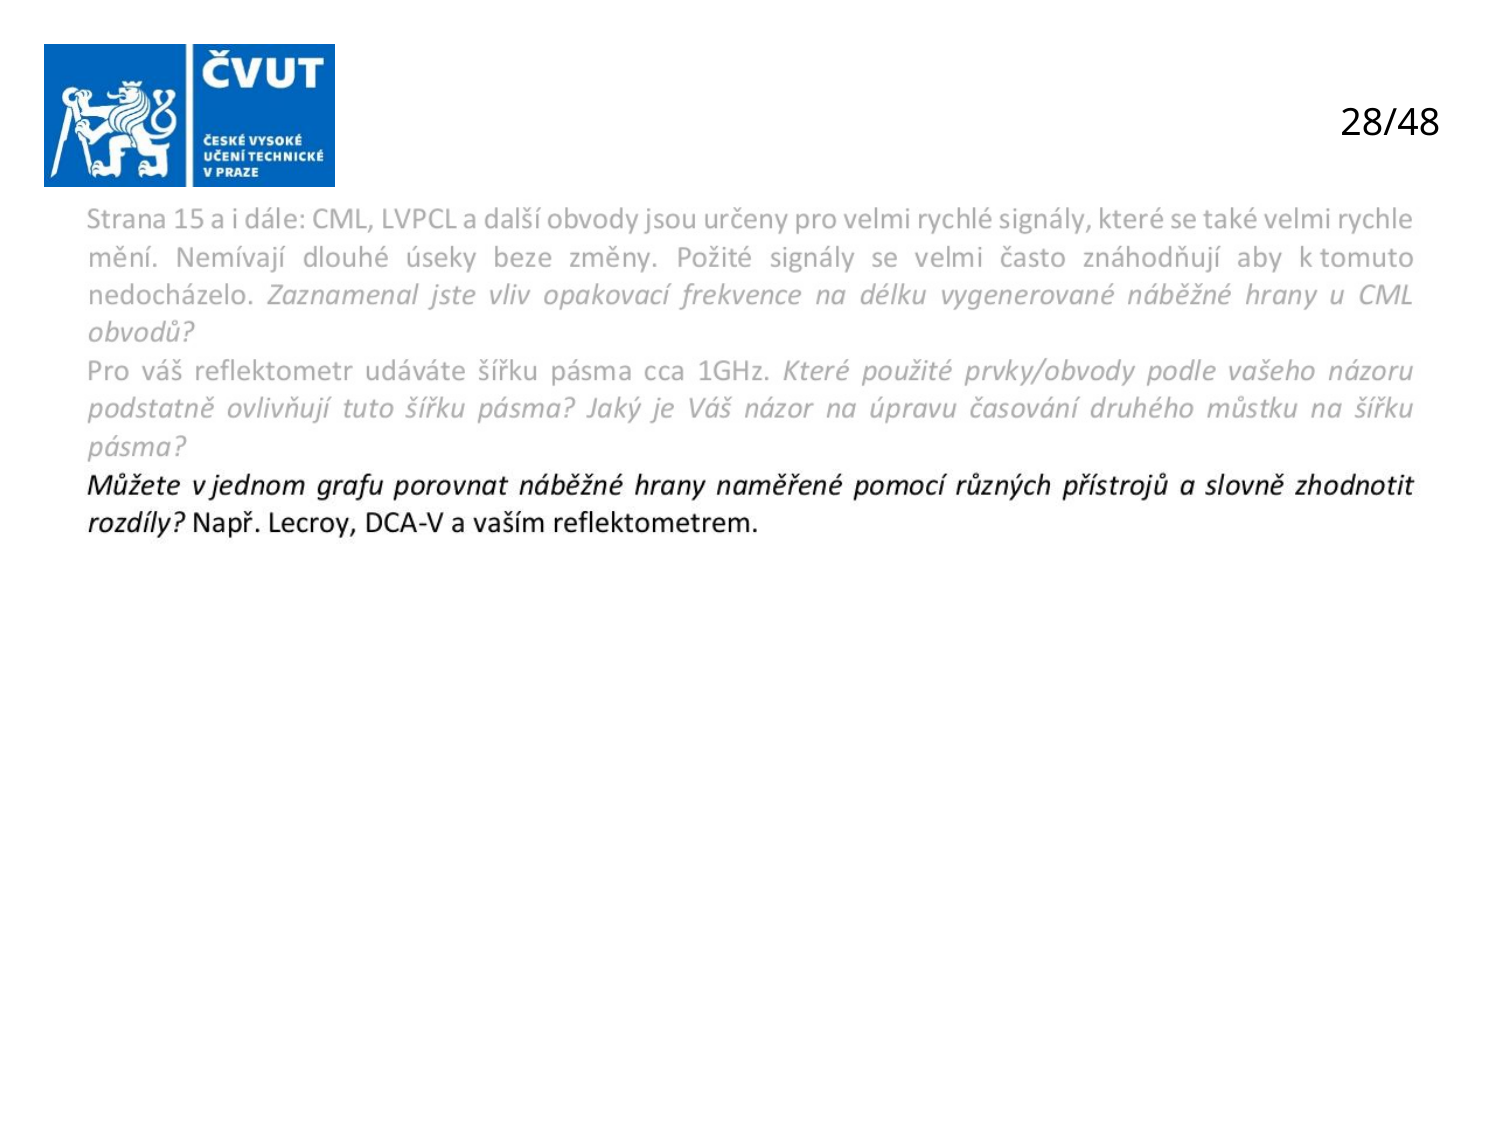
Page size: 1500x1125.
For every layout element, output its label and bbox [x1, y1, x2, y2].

picture [75, 465, 1426, 545]
picture [44, 44, 335, 187]
text_box [15, 198, 1486, 465]
